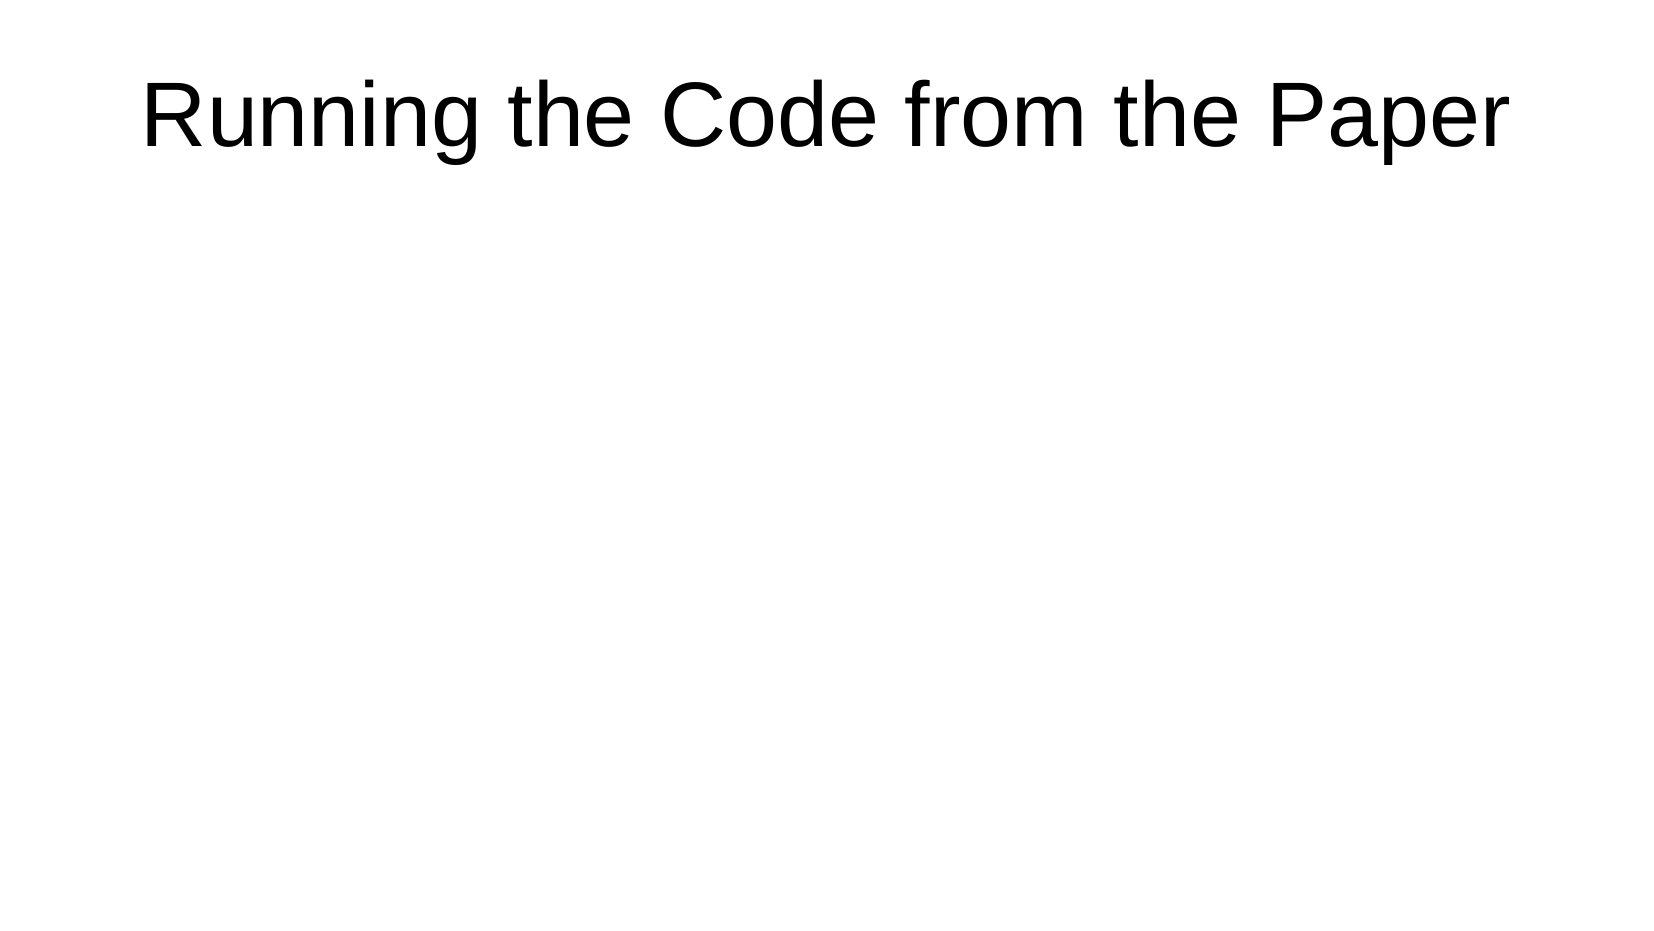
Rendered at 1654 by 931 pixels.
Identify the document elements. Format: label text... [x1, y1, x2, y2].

title Running the Code from the Paper [82, 37, 1571, 193]
